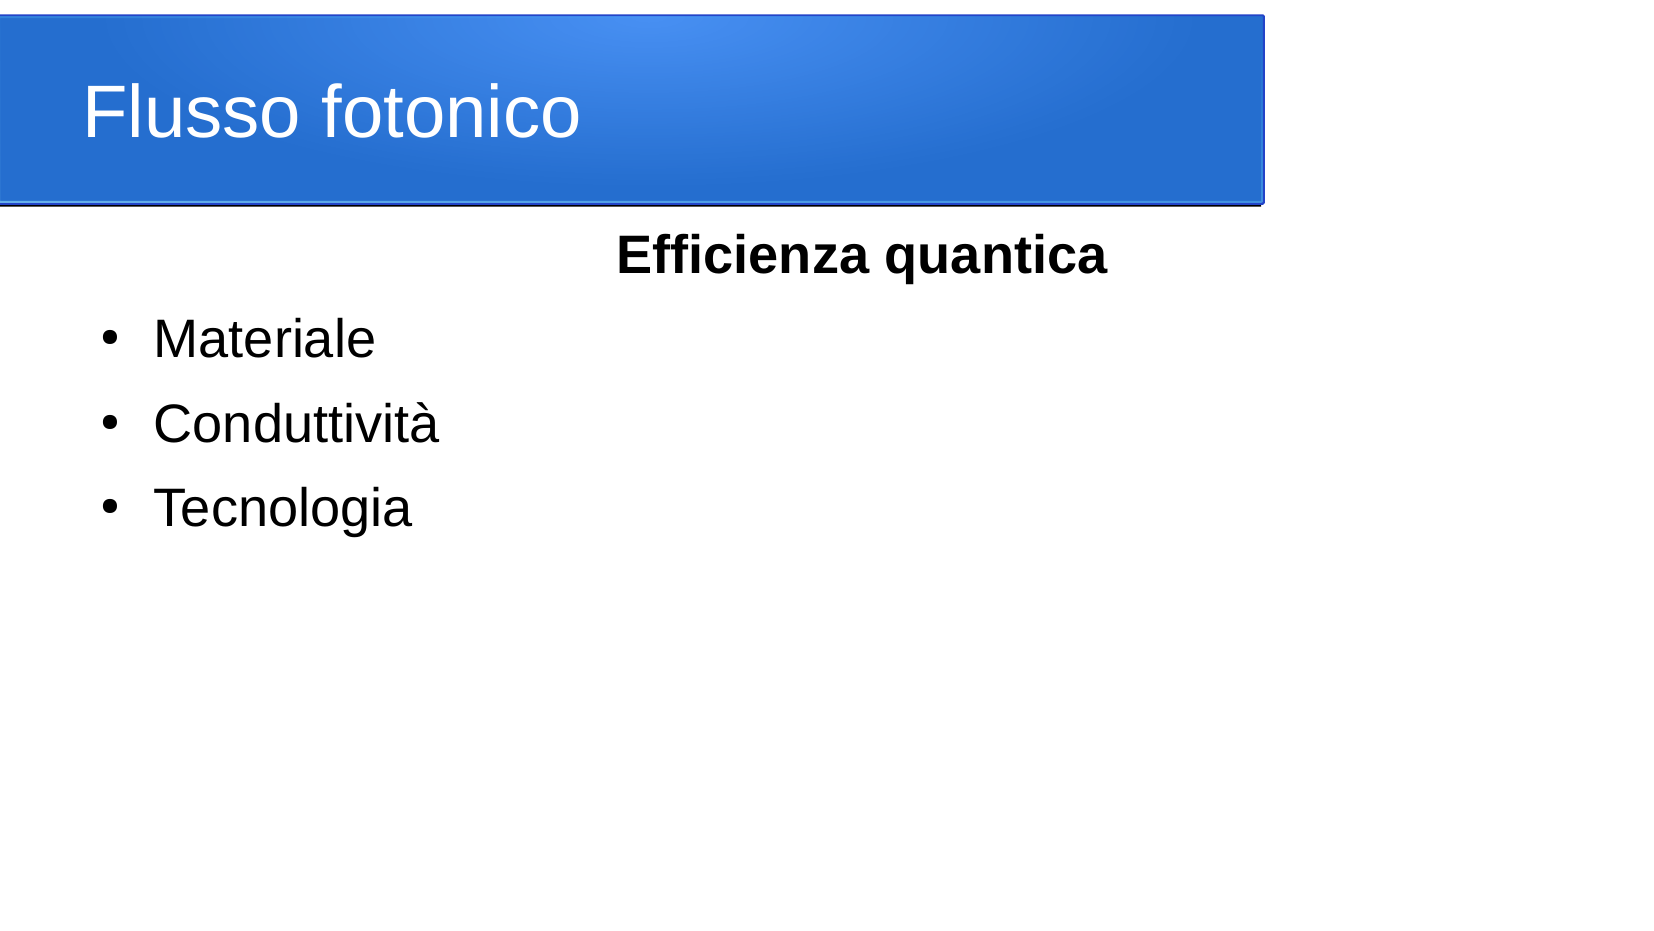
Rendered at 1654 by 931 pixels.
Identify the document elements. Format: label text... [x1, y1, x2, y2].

list Efficienza quantica Materiale Conduttività Tecnologia [82, 224, 1571, 764]
title Flusso fotonico [82, 35, 1235, 189]
